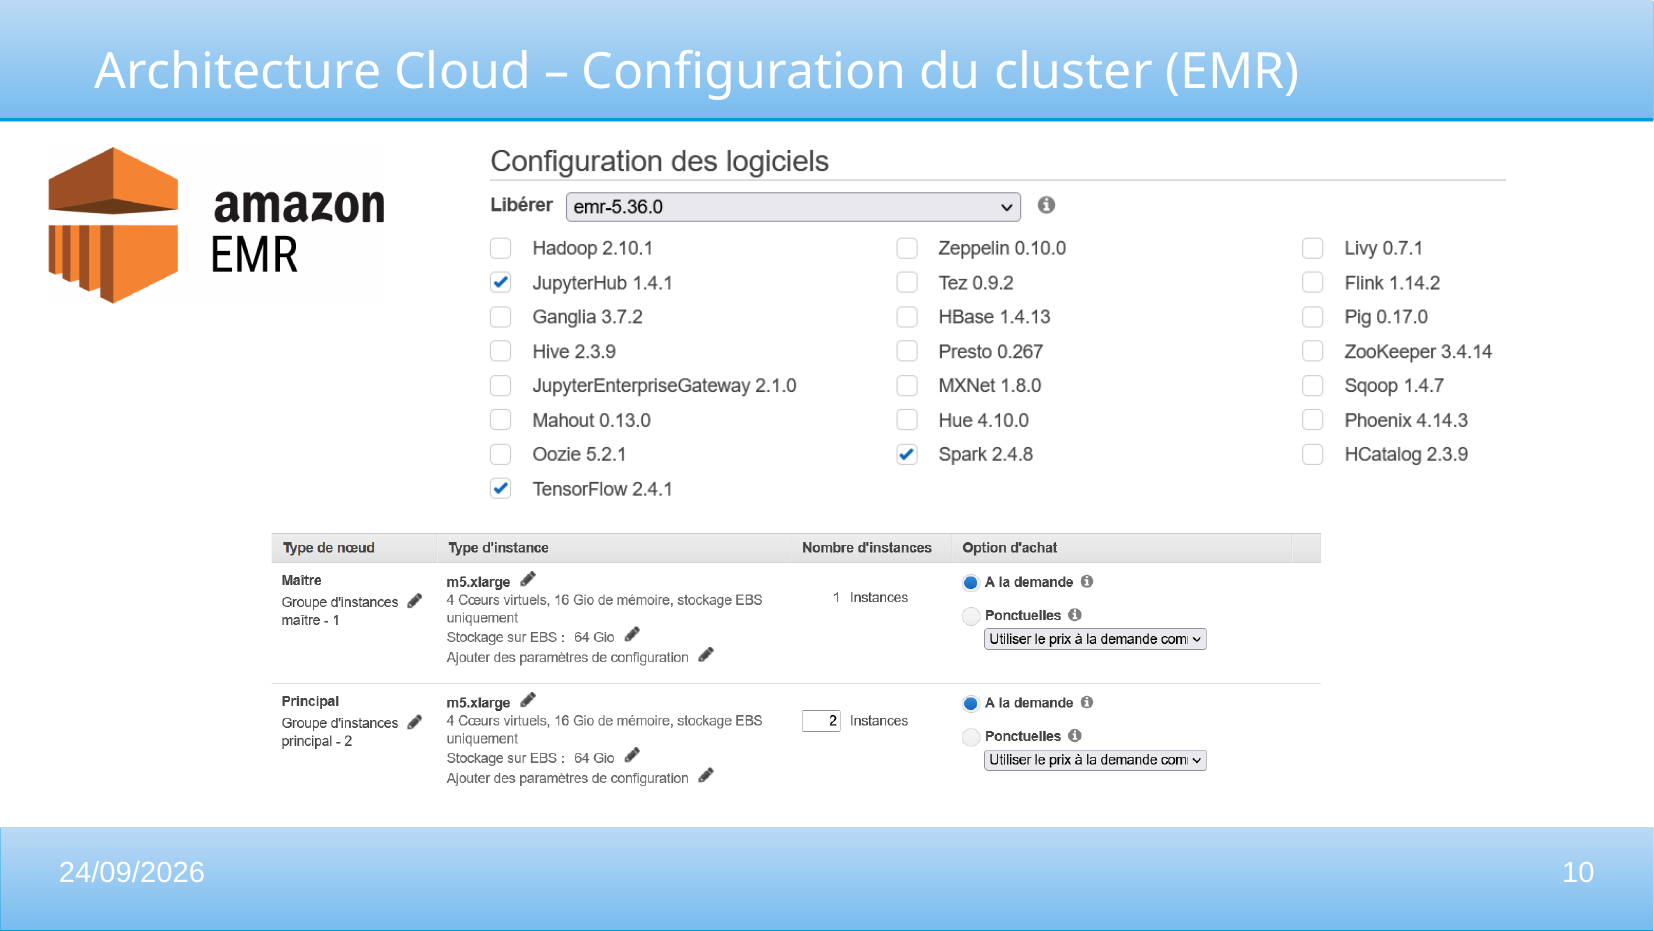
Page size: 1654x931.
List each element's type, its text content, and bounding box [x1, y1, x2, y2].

picture [48, 147, 384, 304]
picture [472, 132, 1506, 502]
title Architecture Cloud – Configuration du cluster (EMR) [59, 29, 1595, 108]
picture [265, 524, 1329, 796]
